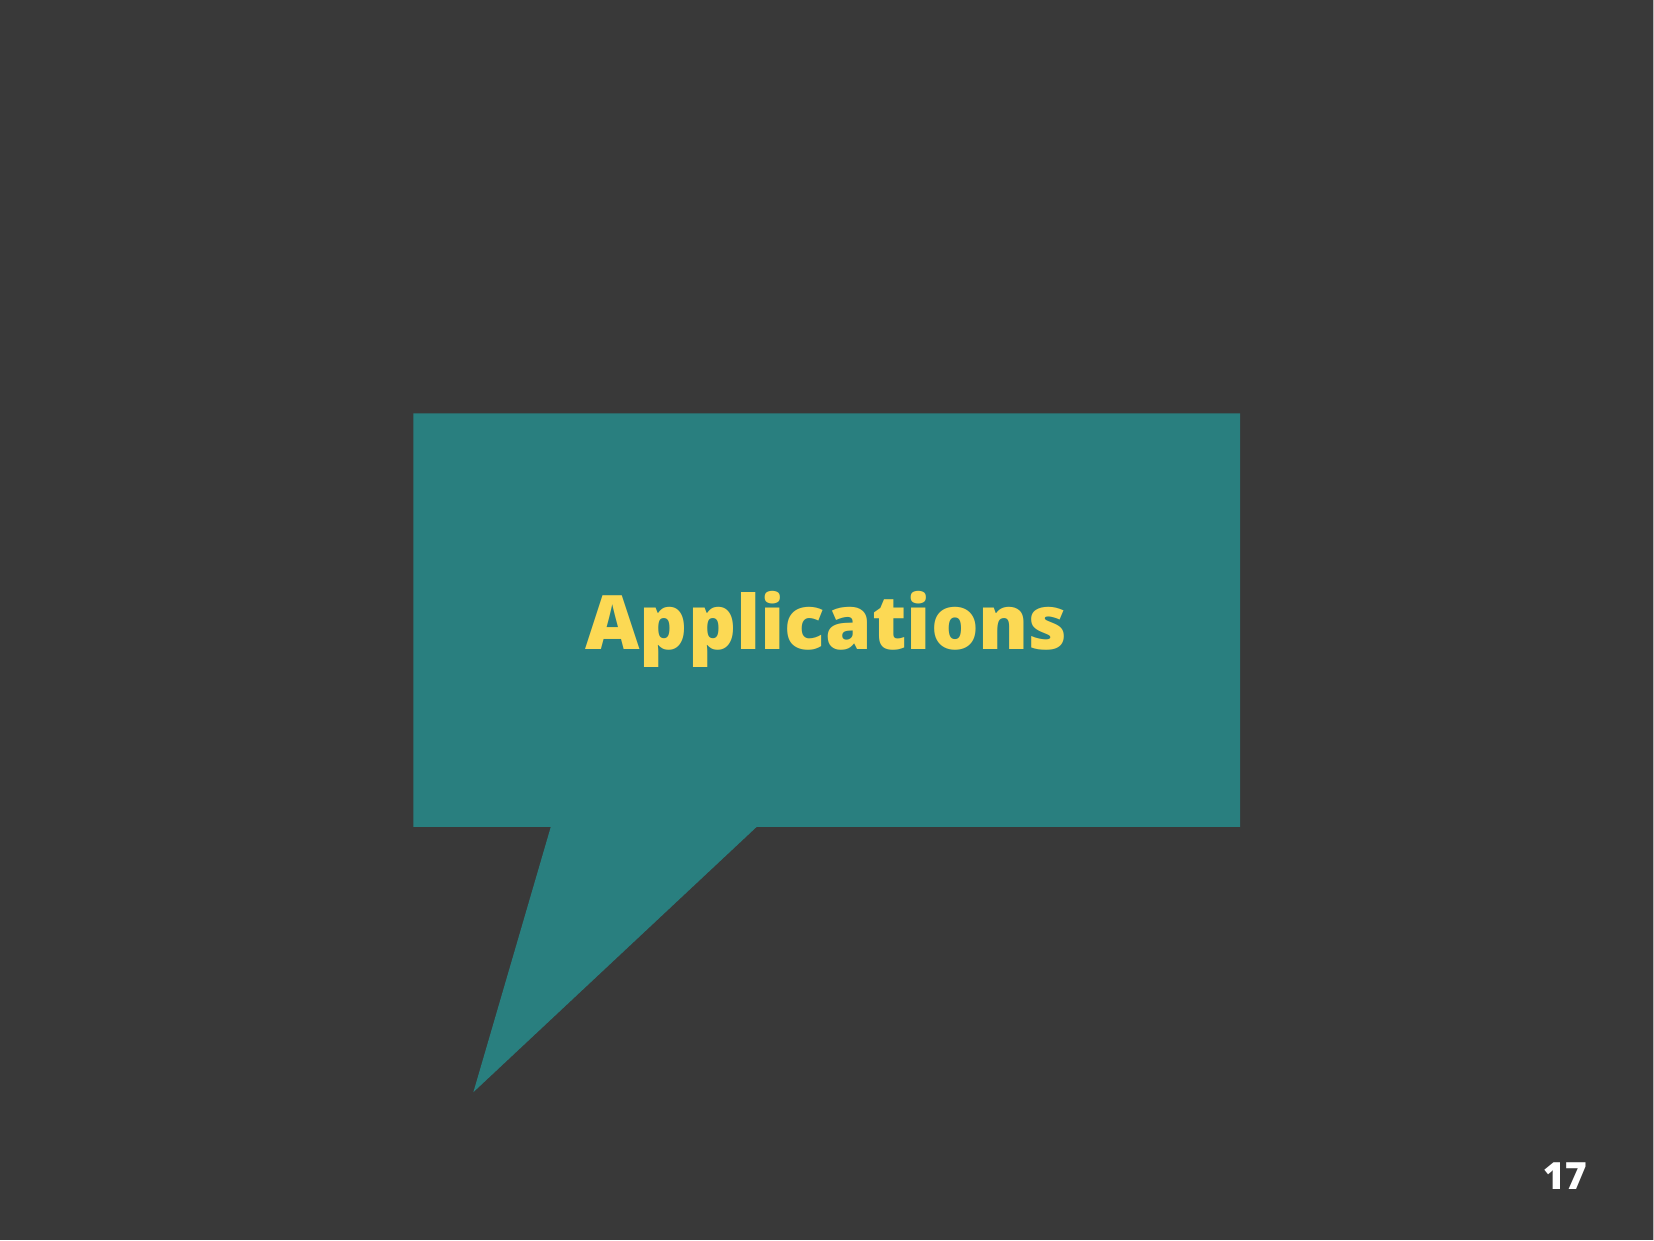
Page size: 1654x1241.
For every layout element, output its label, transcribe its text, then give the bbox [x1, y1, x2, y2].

title Applications [442, 442, 1211, 798]
